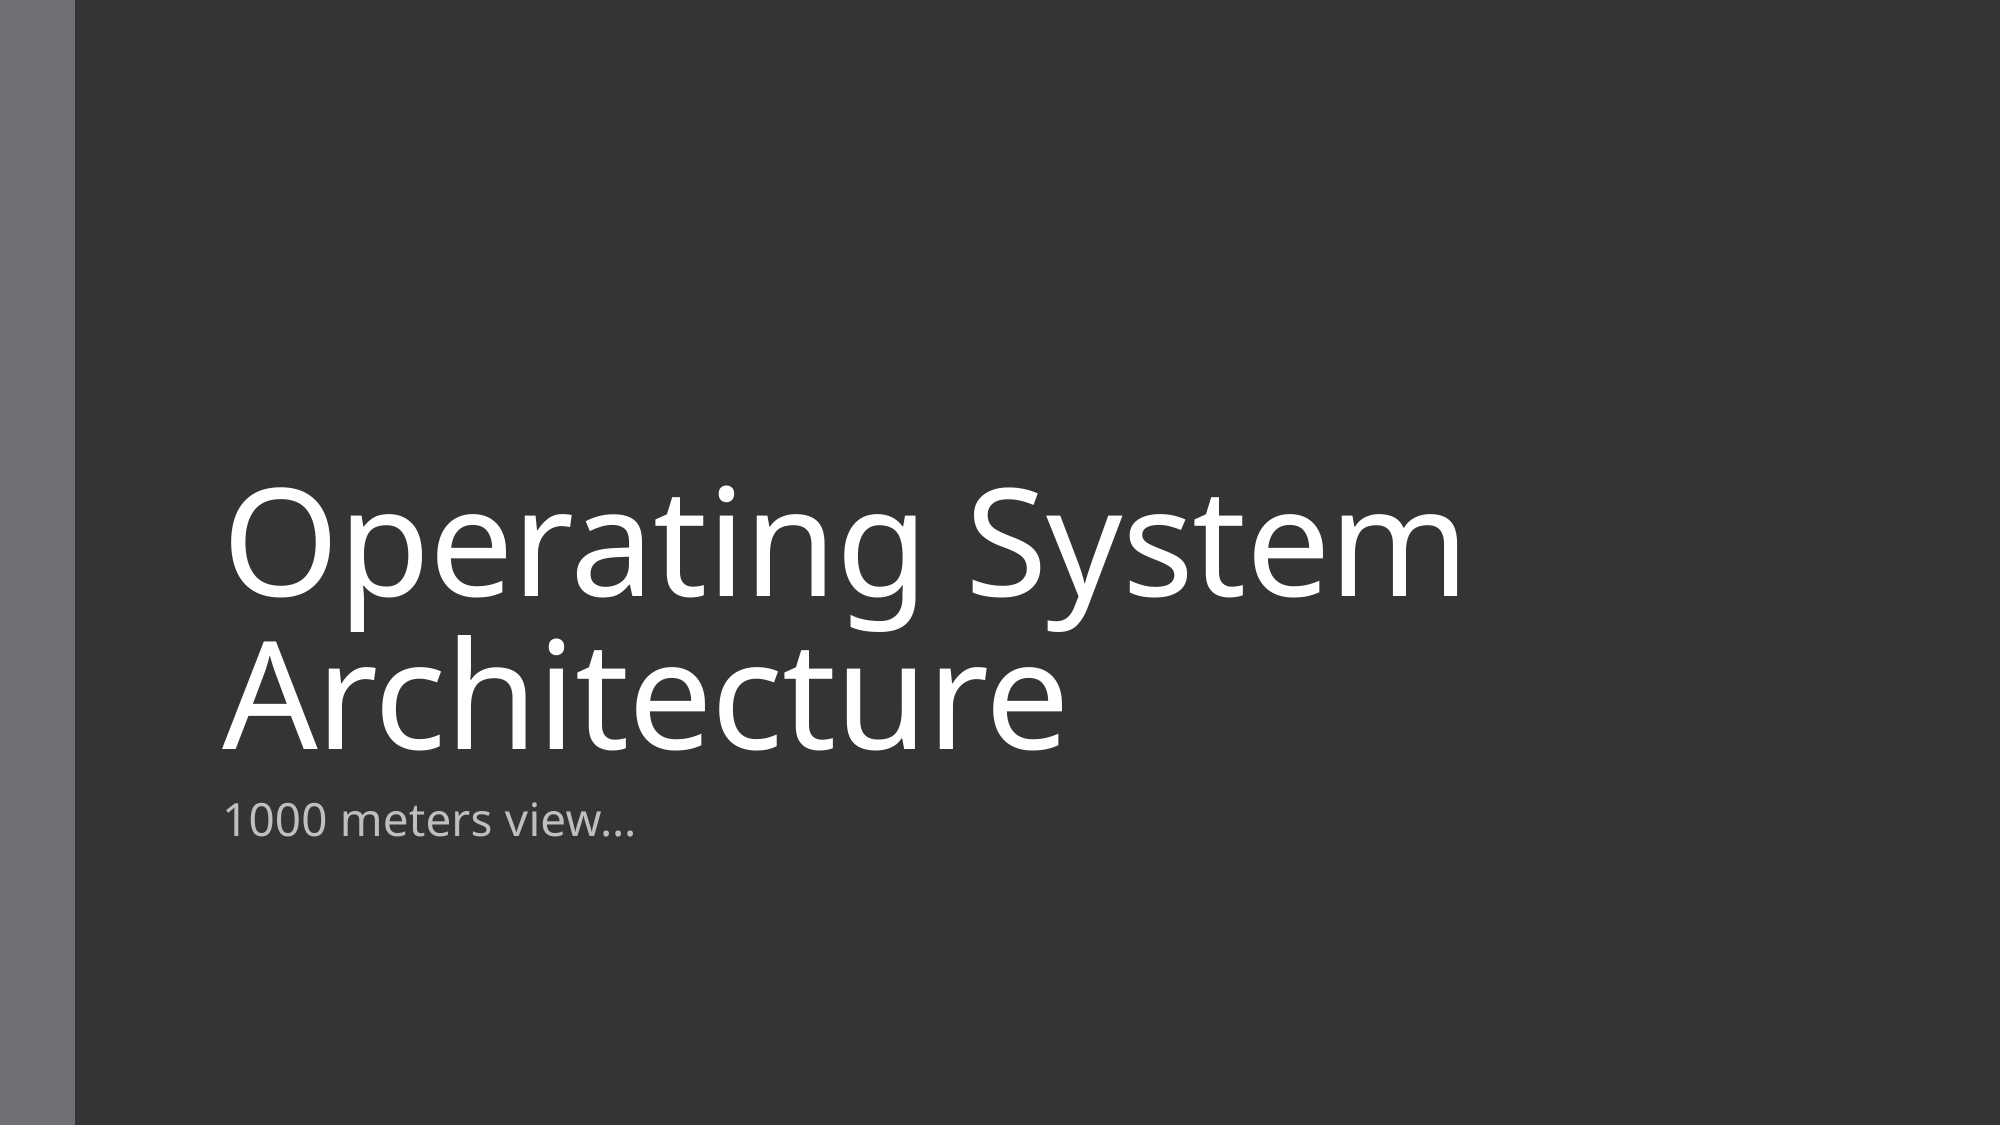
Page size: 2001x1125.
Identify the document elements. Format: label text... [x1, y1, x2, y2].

title Operating System Architecture [206, 124, 1752, 787]
subtitle 1000 meters view… [206, 787, 1752, 1065]
